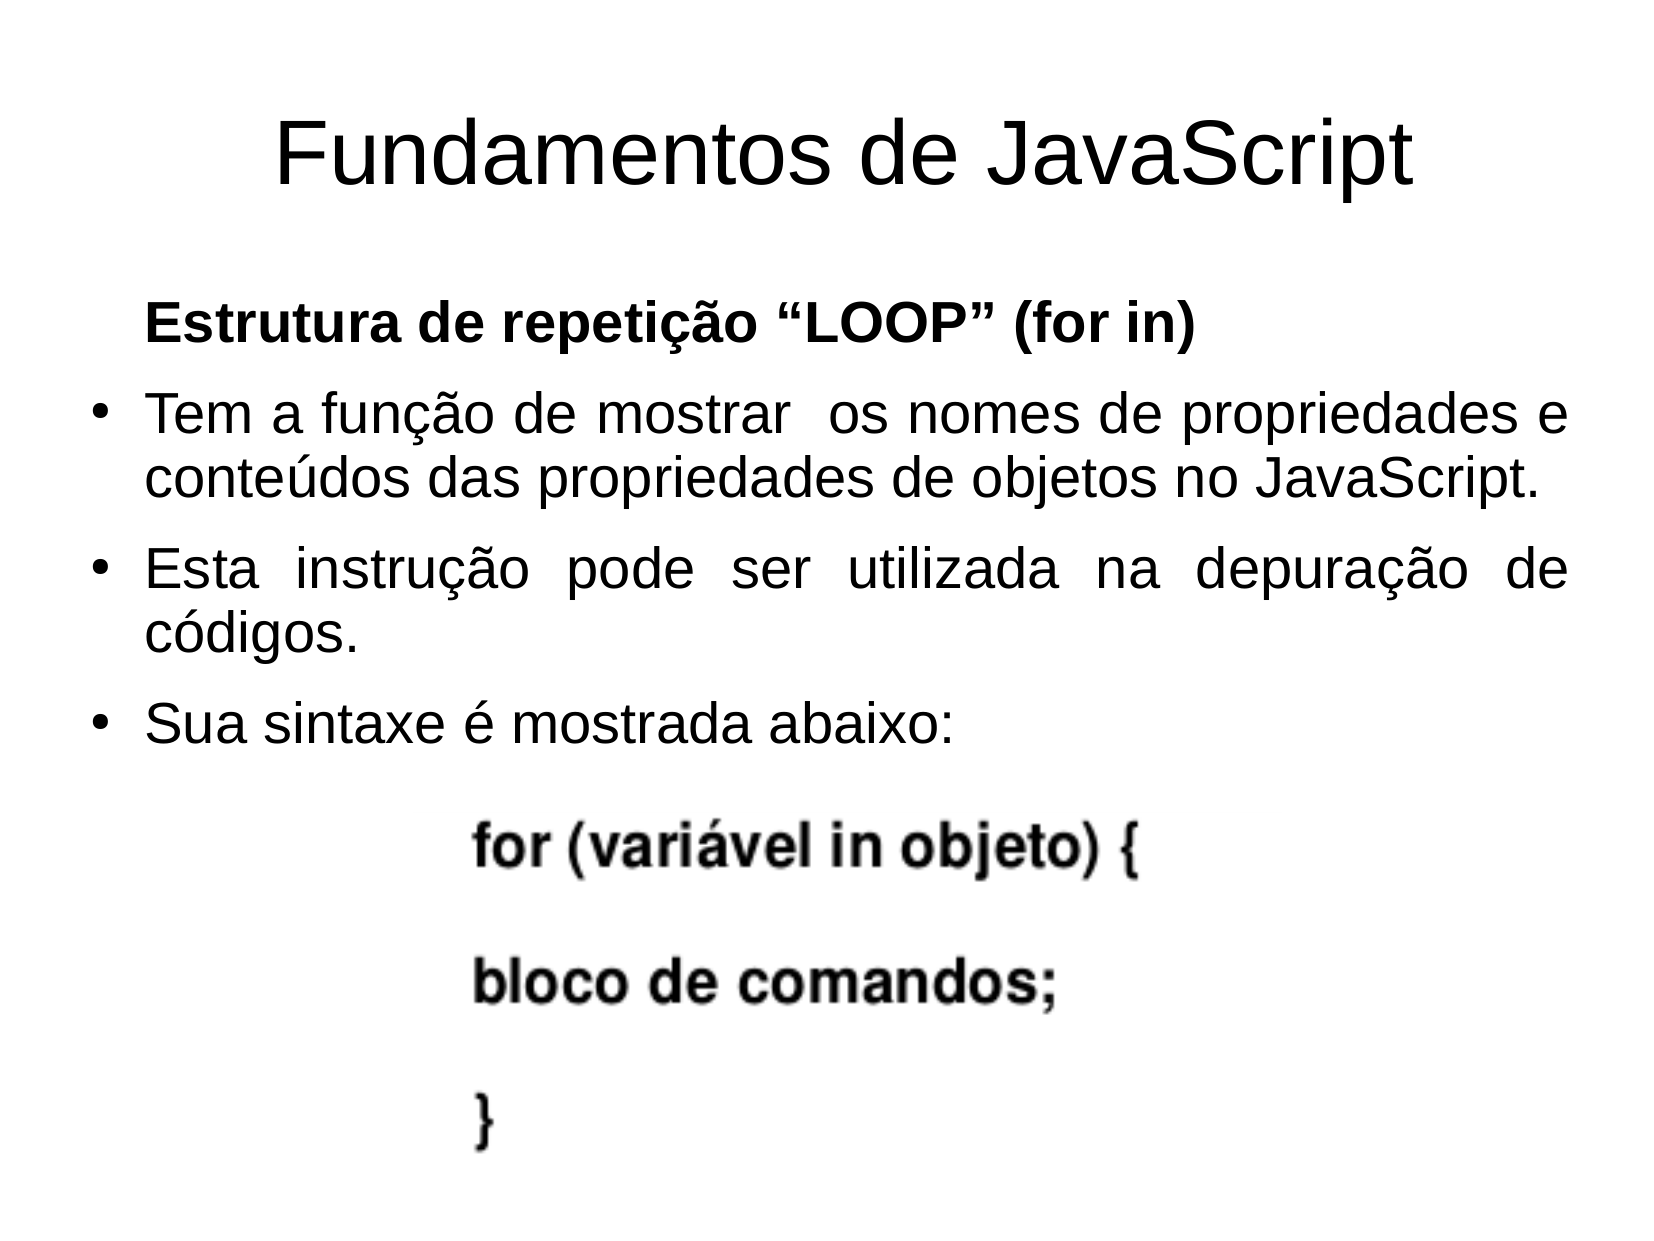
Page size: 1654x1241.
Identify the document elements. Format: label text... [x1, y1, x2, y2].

list Estrutura de repetição “LOOP” (for in) Tem a função de mostrar os nomes de propriedades e conteúdos das propriedades de objetos no JavaScript. Esta instrução pode ser utilizada na depuração de códigos. Sua sintaxe é mostrada abaixo: [82, 290, 1571, 804]
picture [413, 811, 1282, 1182]
title Fundamentos de JavaScript [82, 49, 1571, 257]
